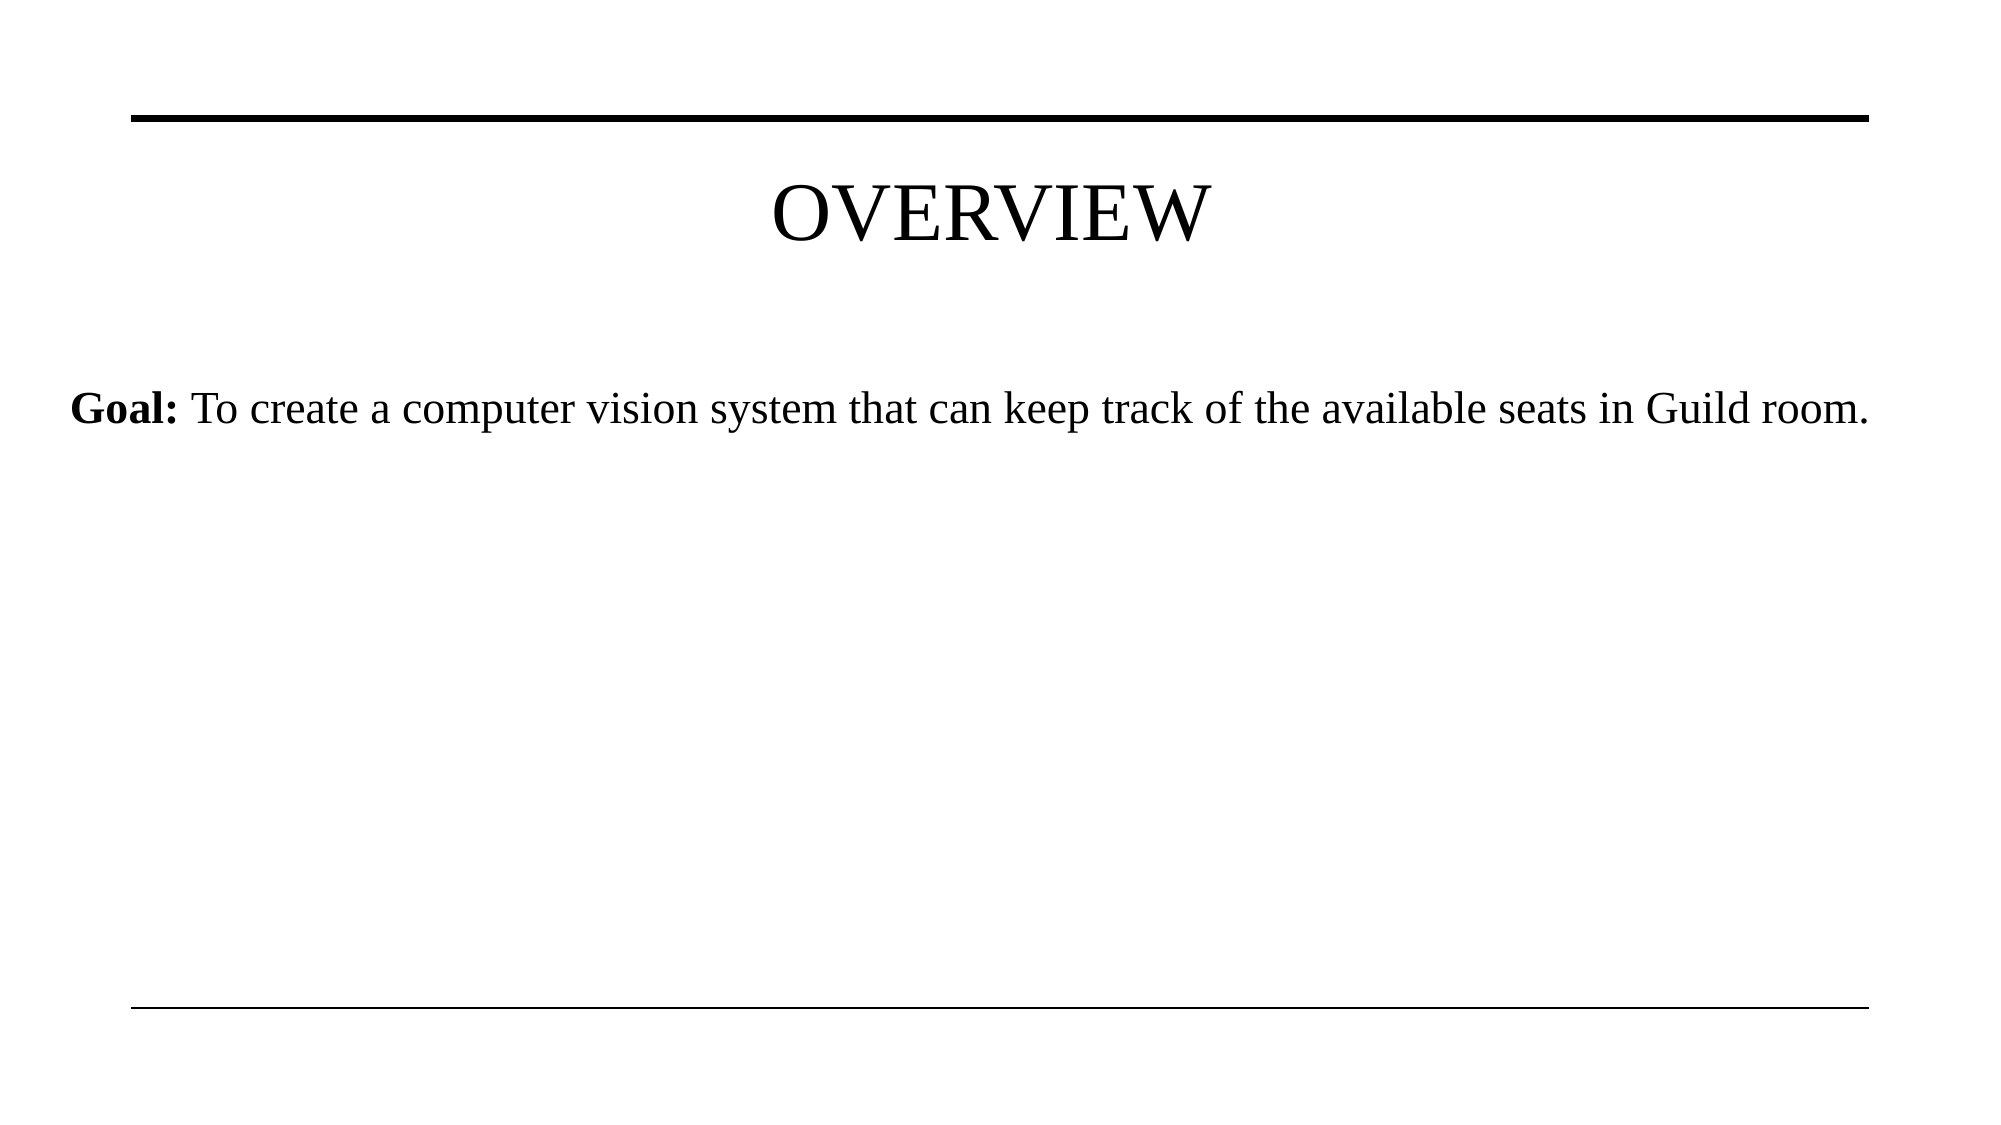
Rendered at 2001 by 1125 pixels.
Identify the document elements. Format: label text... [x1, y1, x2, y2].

title Overview [114, 149, 1869, 364]
list Goal: To create a computer vision system that can keep track of the available seats in Guild room. [54, 364, 1946, 563]
